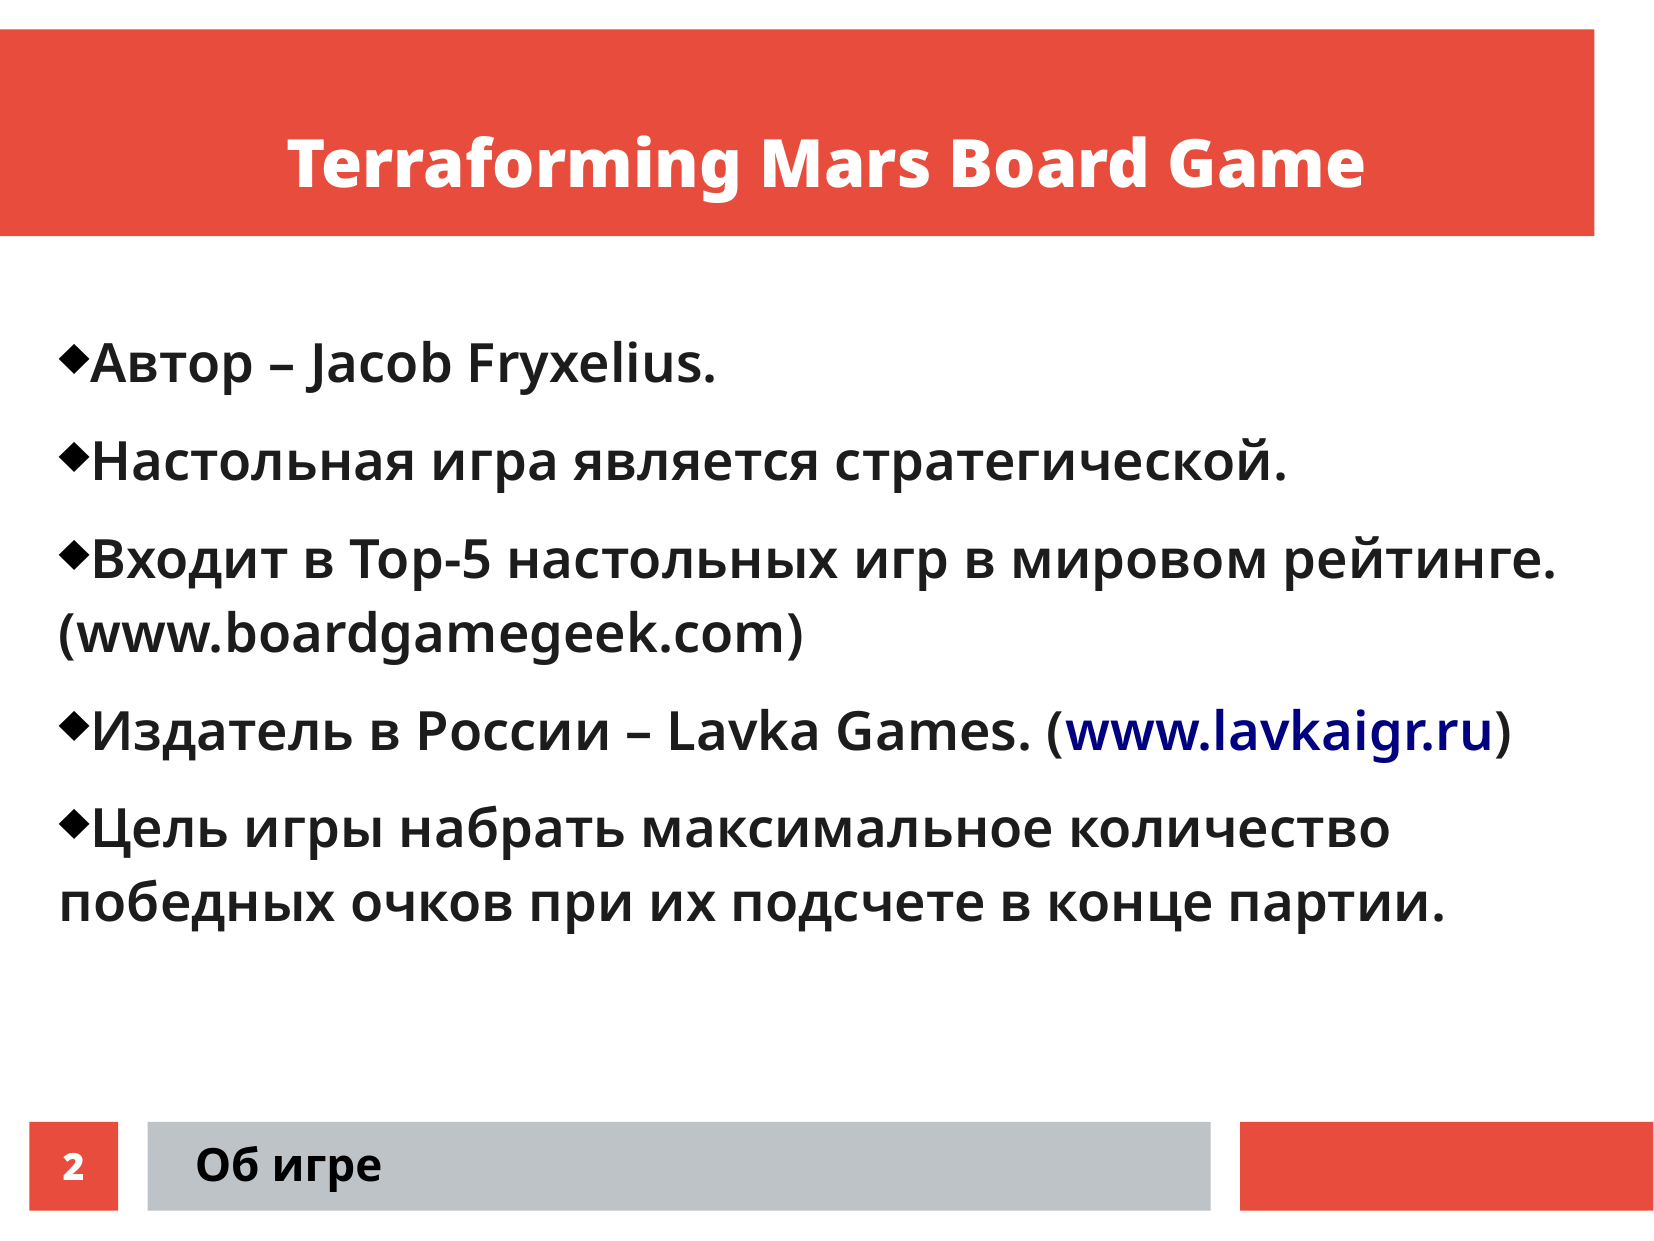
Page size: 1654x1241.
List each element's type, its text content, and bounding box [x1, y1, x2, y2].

list Автор – Jacob Fryxelius. Настольная игра является стратегической. Входит в Top-5 настольных игр в мировом рейтинге. (www.boardgamegeek.com) Издатель в России – Lavka Games. (www.lavkaigr.ru) Цель игры набрать максимальное количество победных очков при их подсчете в конце партии. [58, 324, 1565, 1093]
text_box Об игре [179, 1124, 1095, 1203]
title Terraforming Mars Board Game [58, 58, 1595, 207]
